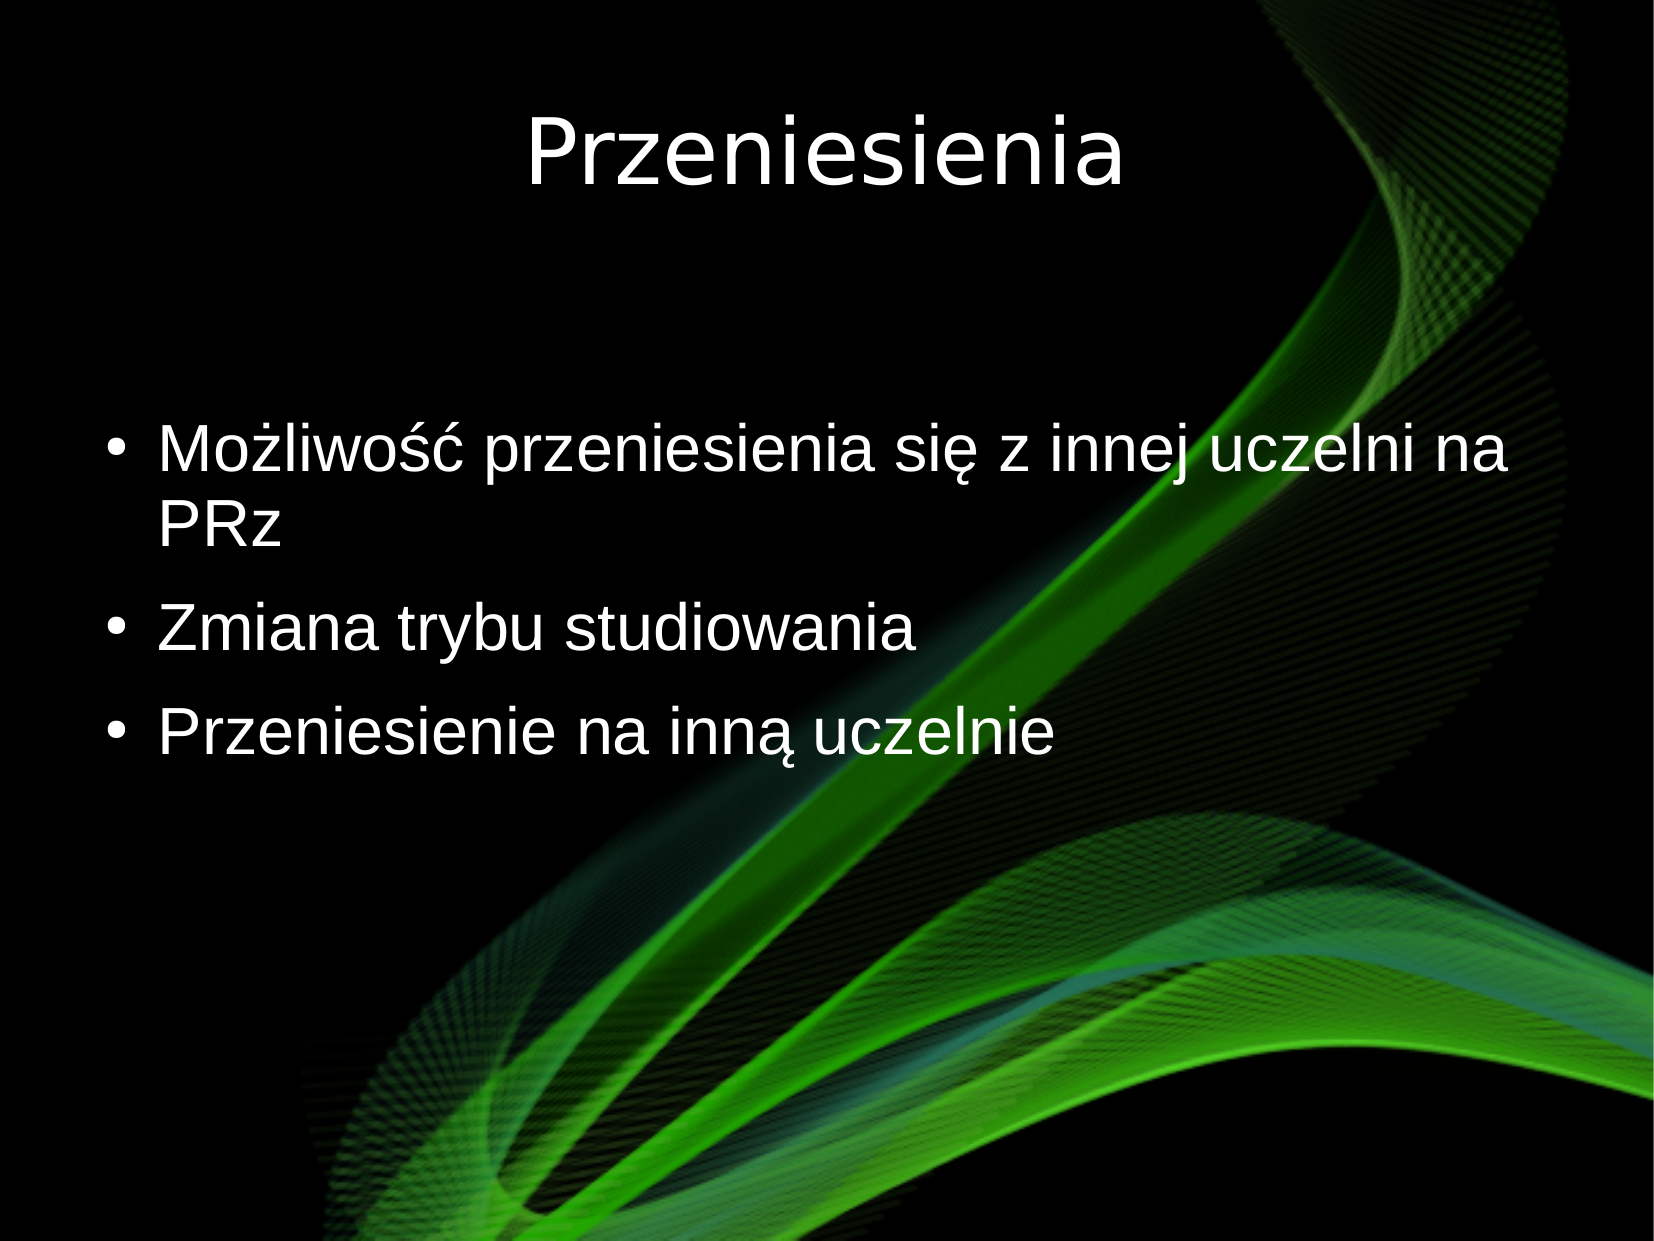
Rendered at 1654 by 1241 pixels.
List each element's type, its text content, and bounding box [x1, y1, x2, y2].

list Możliwość przeniesienia się z innej uczelni na PRz Zmiana trybu studiowania Przeniesienie na inną uczelnie [86, 410, 1576, 796]
picture [0, 0, 1654, 1241]
title Przeniesienia [82, 49, 1571, 257]
